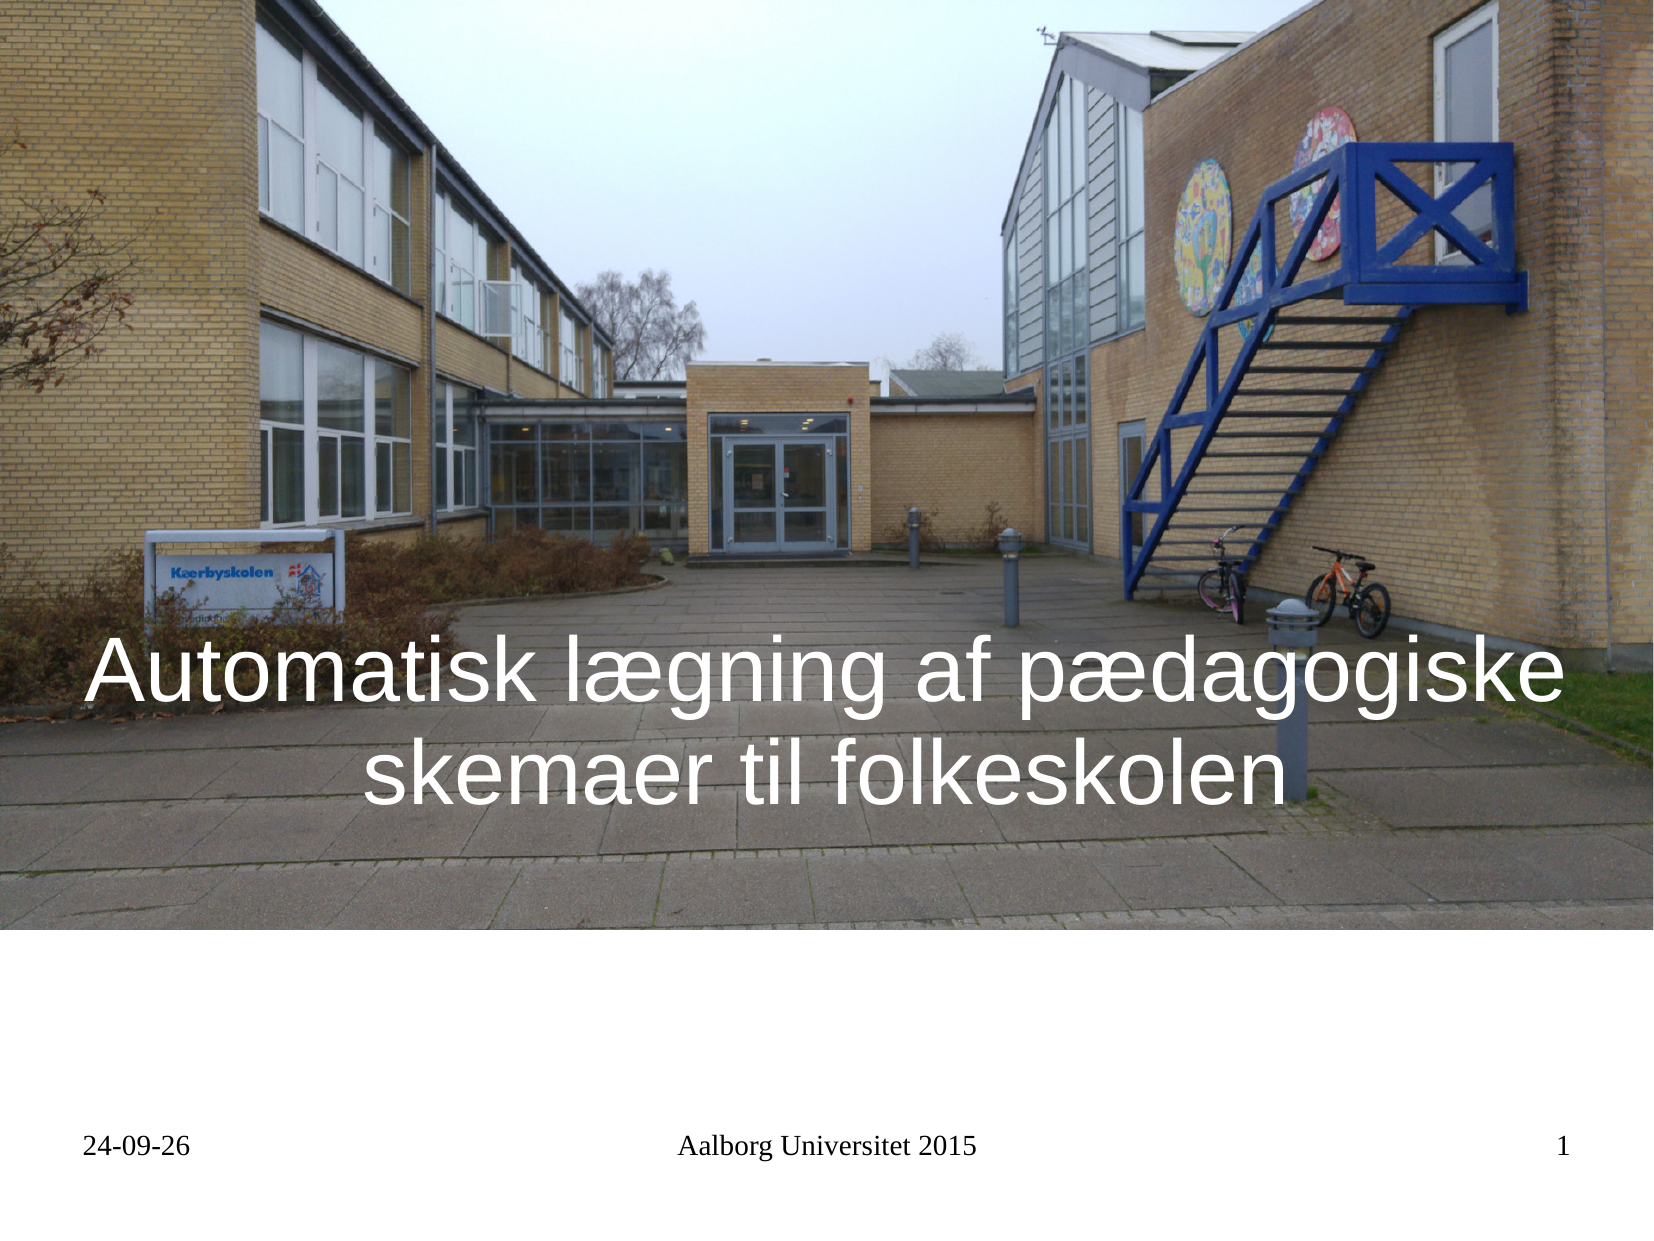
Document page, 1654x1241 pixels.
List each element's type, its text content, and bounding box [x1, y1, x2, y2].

picture [0, 0, 1654, 931]
title Automatisk lægning af pædagogiske skemaer til folkeskolen [82, 617, 1571, 826]
